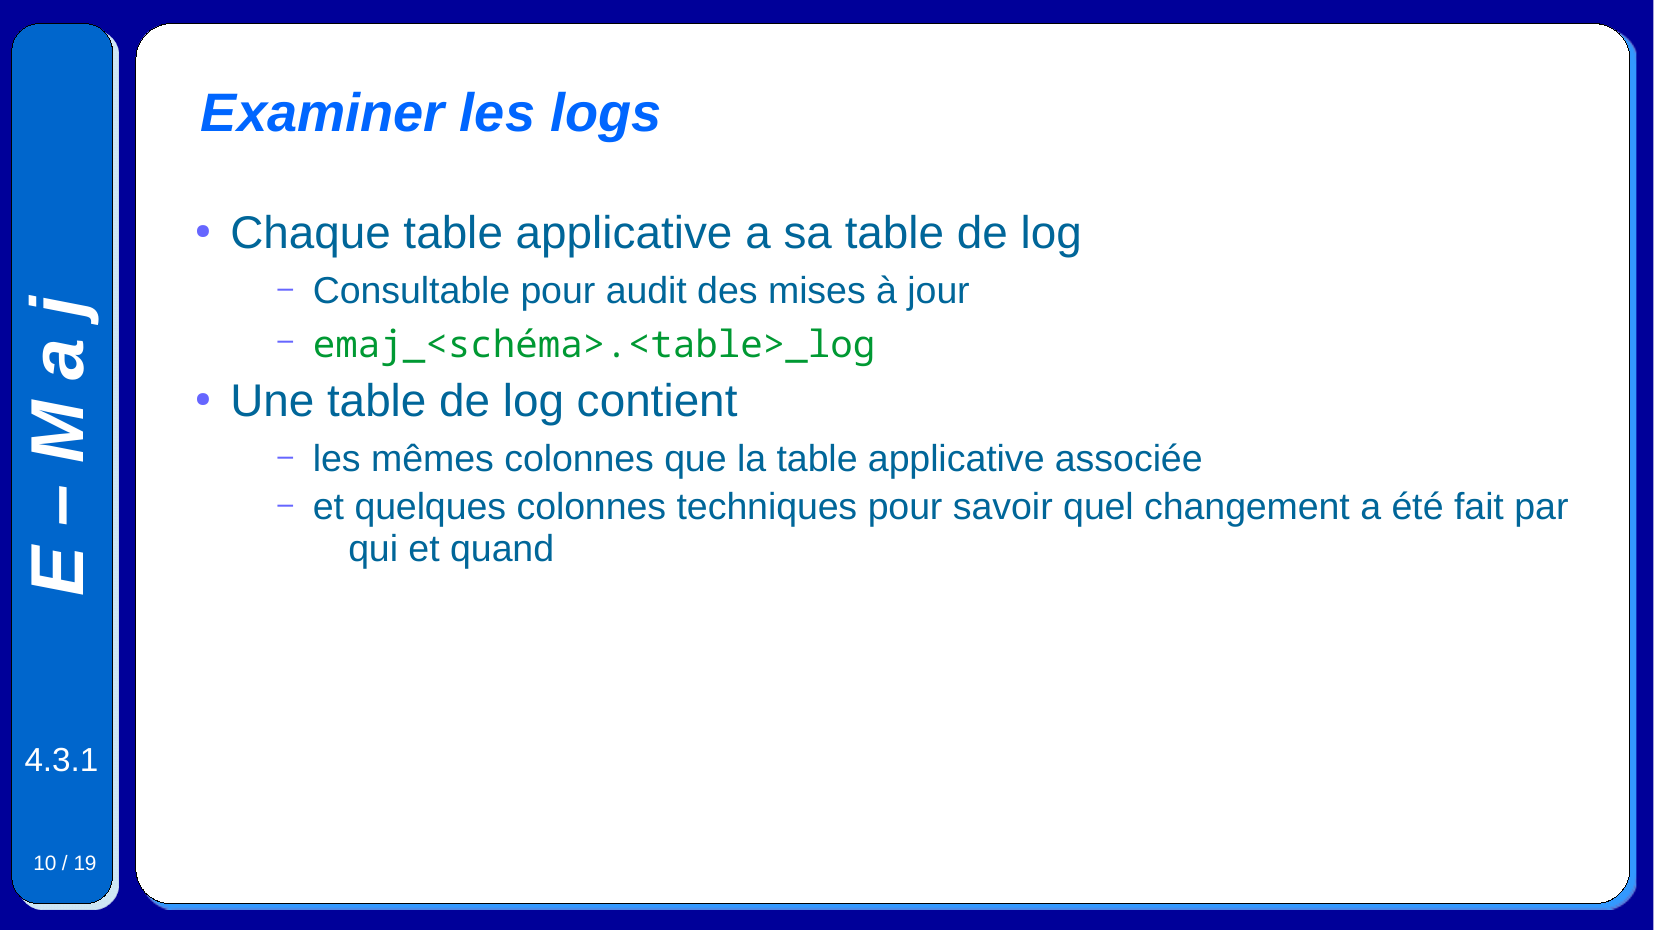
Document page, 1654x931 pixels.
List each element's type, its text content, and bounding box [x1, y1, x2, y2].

list Chaque table applicative a sa table de log Consultable pour audit des mises à jour emaj_<schéma>.<table>_log Une table de log contient les mêmes colonnes que la table applicative associée et quelques colonnes techniques pour savoir quel changement a été fait par qui et quand [177, 206, 1587, 867]
title Examiner les logs [200, 34, 1575, 191]
